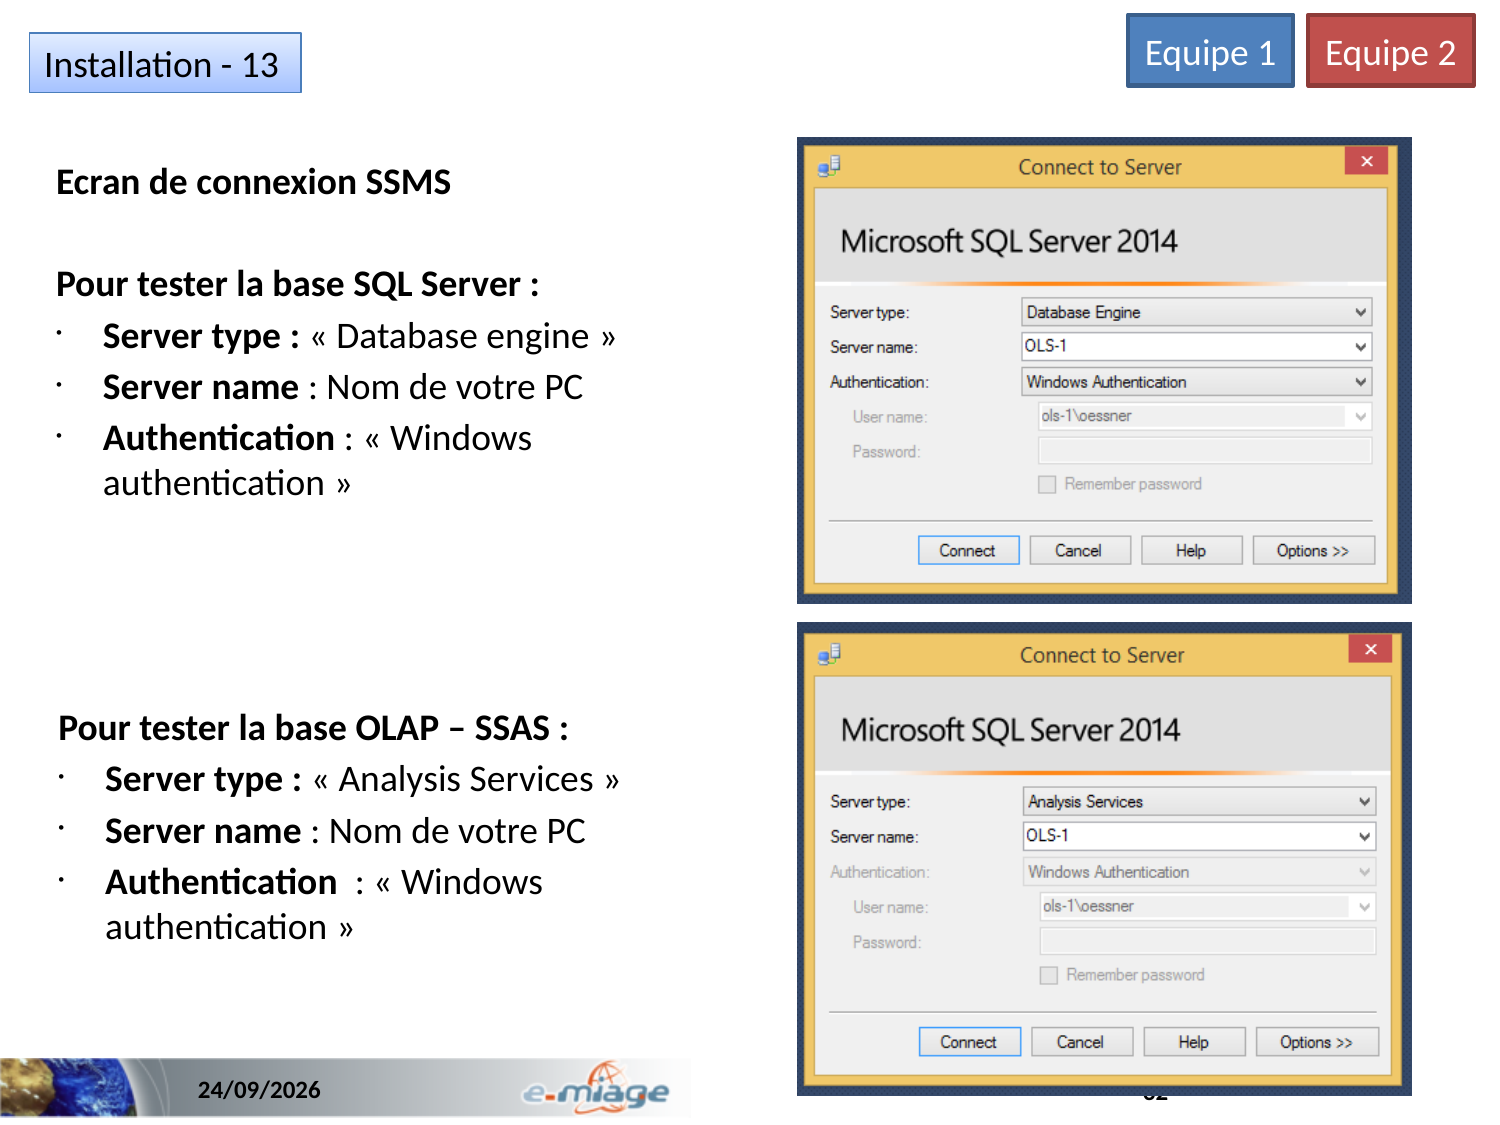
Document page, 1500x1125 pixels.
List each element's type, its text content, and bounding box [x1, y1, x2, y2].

picture [797, 137, 1412, 604]
text_box Equipe 2 [1308, 14, 1474, 86]
picture [797, 622, 1412, 1096]
text_box Ecran de connexion SSMS Pour tester la base SQL Server : Server type : « Database engine » Server name : Nom de votre PC Authentication : « Windows authentication » [41, 149, 797, 511]
picture [0, 1058, 691, 1118]
text_box Equipe 1 [1127, 14, 1294, 86]
text_box Pour tester la base OLAP – SSAS : Server type : « Analysis Services » Server name : Nom de votre PC Authentication : « Windows authentication » [43, 695, 705, 955]
text_box Installation - 13 [29, 32, 302, 93]
